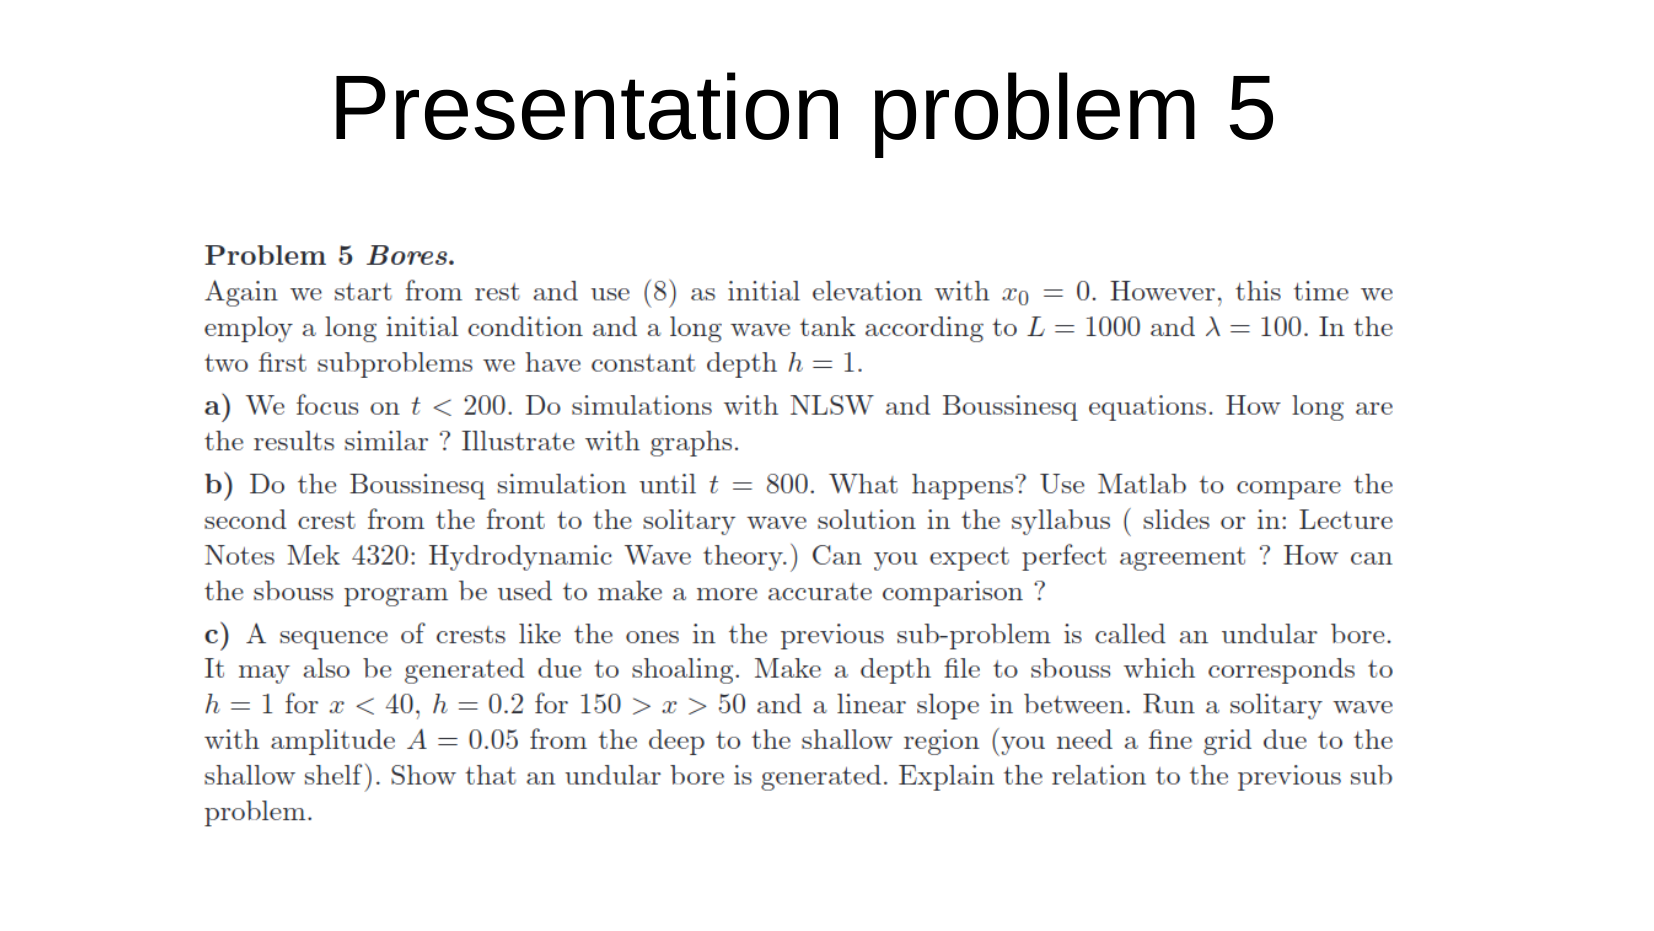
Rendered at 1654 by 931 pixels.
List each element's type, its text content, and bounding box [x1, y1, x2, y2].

title Presentation problem 5 [60, 30, 1549, 186]
picture [180, 233, 1426, 841]
